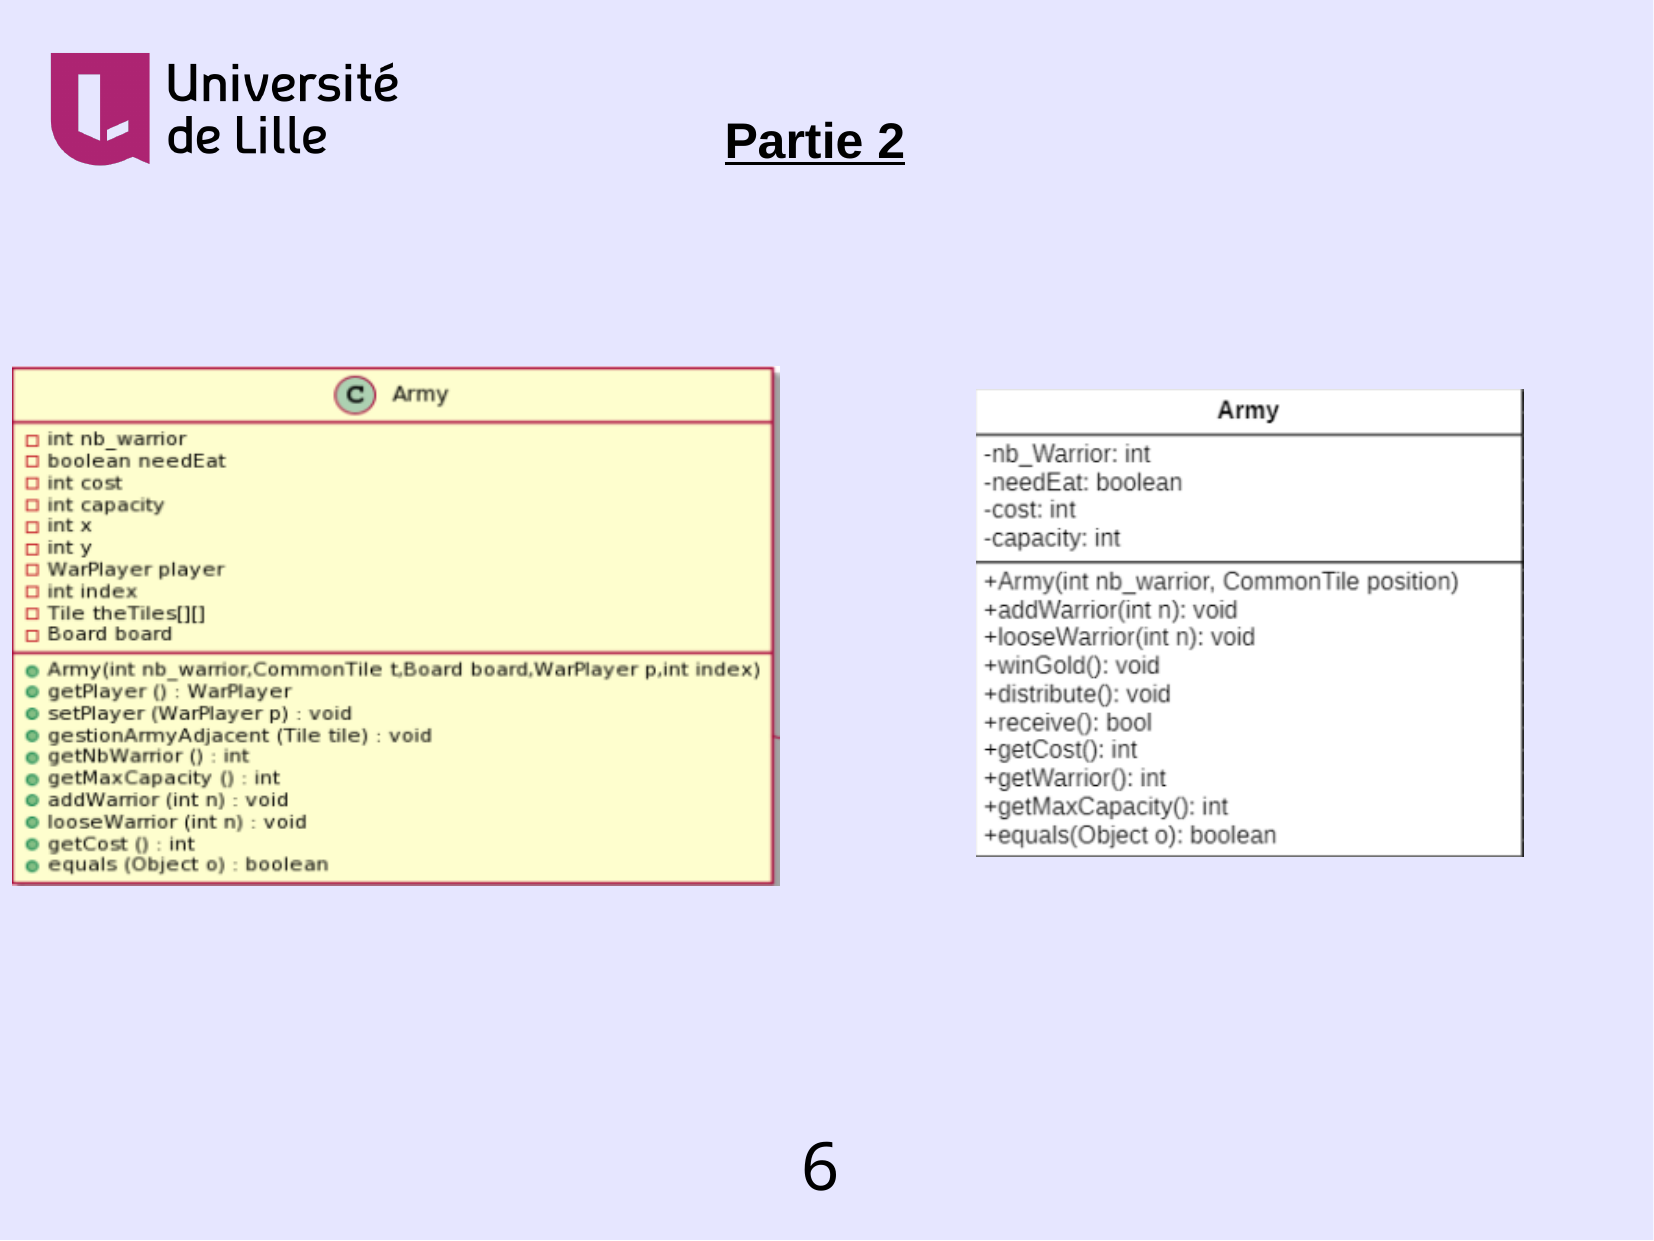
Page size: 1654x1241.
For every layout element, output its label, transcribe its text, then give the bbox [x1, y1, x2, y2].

picture [1, 5, 447, 213]
picture [976, 389, 1524, 857]
picture [12, 366, 780, 886]
text_box Partie 2 [614, 106, 1016, 179]
footer 6 [541, 1130, 1100, 1197]
